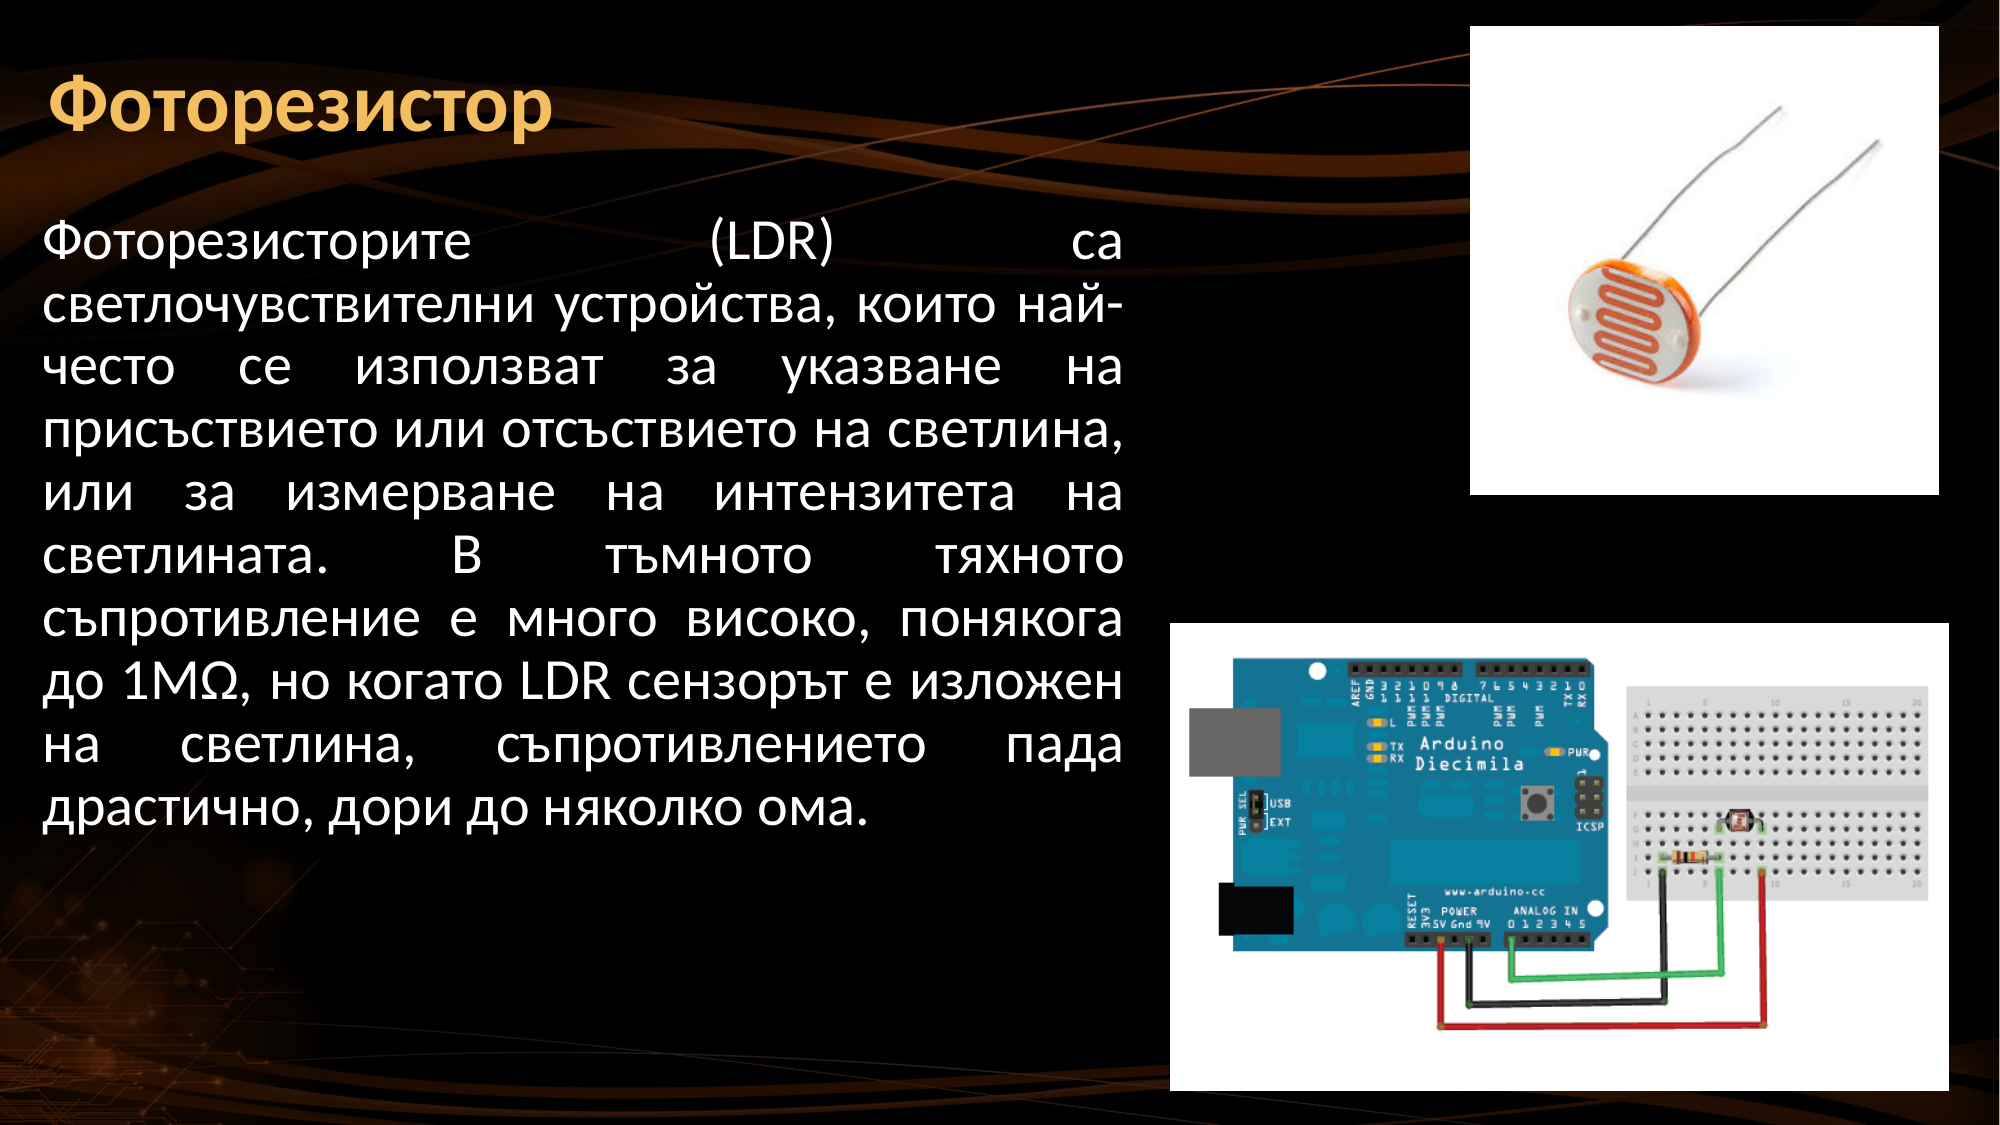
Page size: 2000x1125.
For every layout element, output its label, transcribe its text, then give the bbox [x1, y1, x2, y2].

picture [0, 0, 2000, 1125]
text_box Фоторезистор [30, 6, 1602, 189]
list Фоторезисторите (LDR) са светлочувствителни устройства, които най-често се използват за указване на присъствието или отсъствието на светлина, или за измерване на интензитета на светлината. В тъмното тяхното съпротивление е много високо, понякога до 1MΩ, но когато LDR сензорът е изложен на светлина, съпротивлението пада драстично, дори до няколко ома. [27, 201, 1141, 916]
